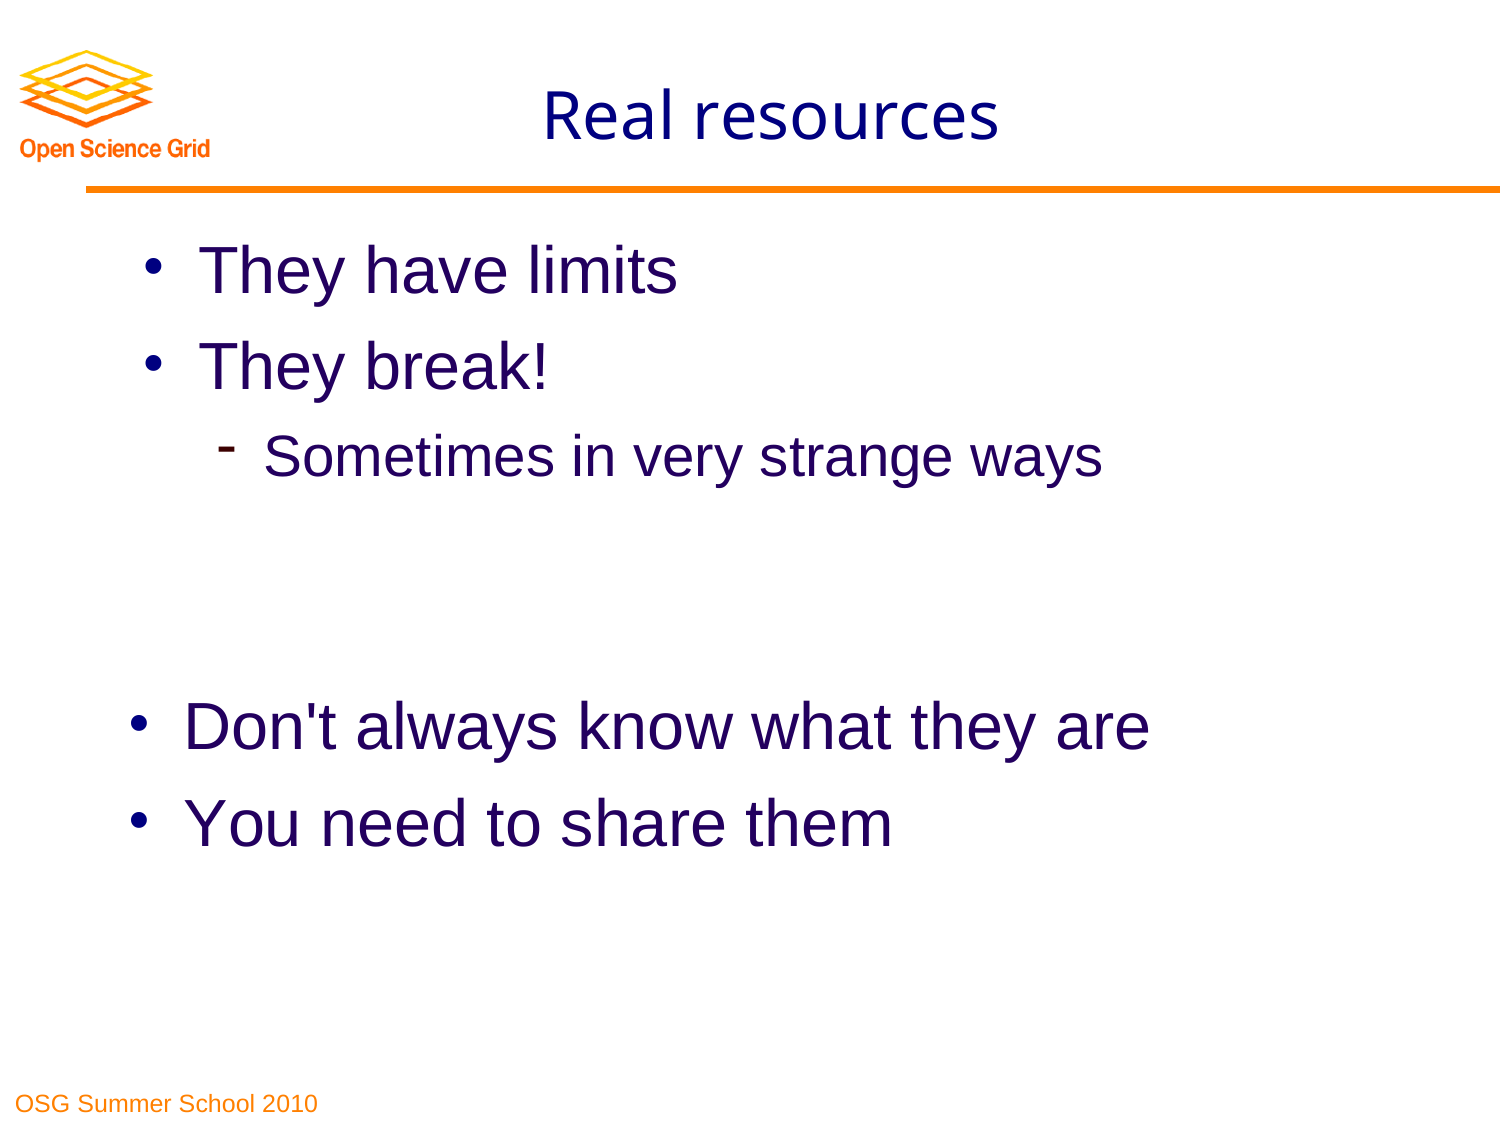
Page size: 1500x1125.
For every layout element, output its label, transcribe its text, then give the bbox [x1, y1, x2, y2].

picture [0, 27, 201, 179]
list Don't always know what they are You need to share them [112, 675, 1403, 988]
title Real resources [201, 11, 1342, 215]
list They have limits They break! Sometimes in very strange ways [127, 218, 1388, 638]
